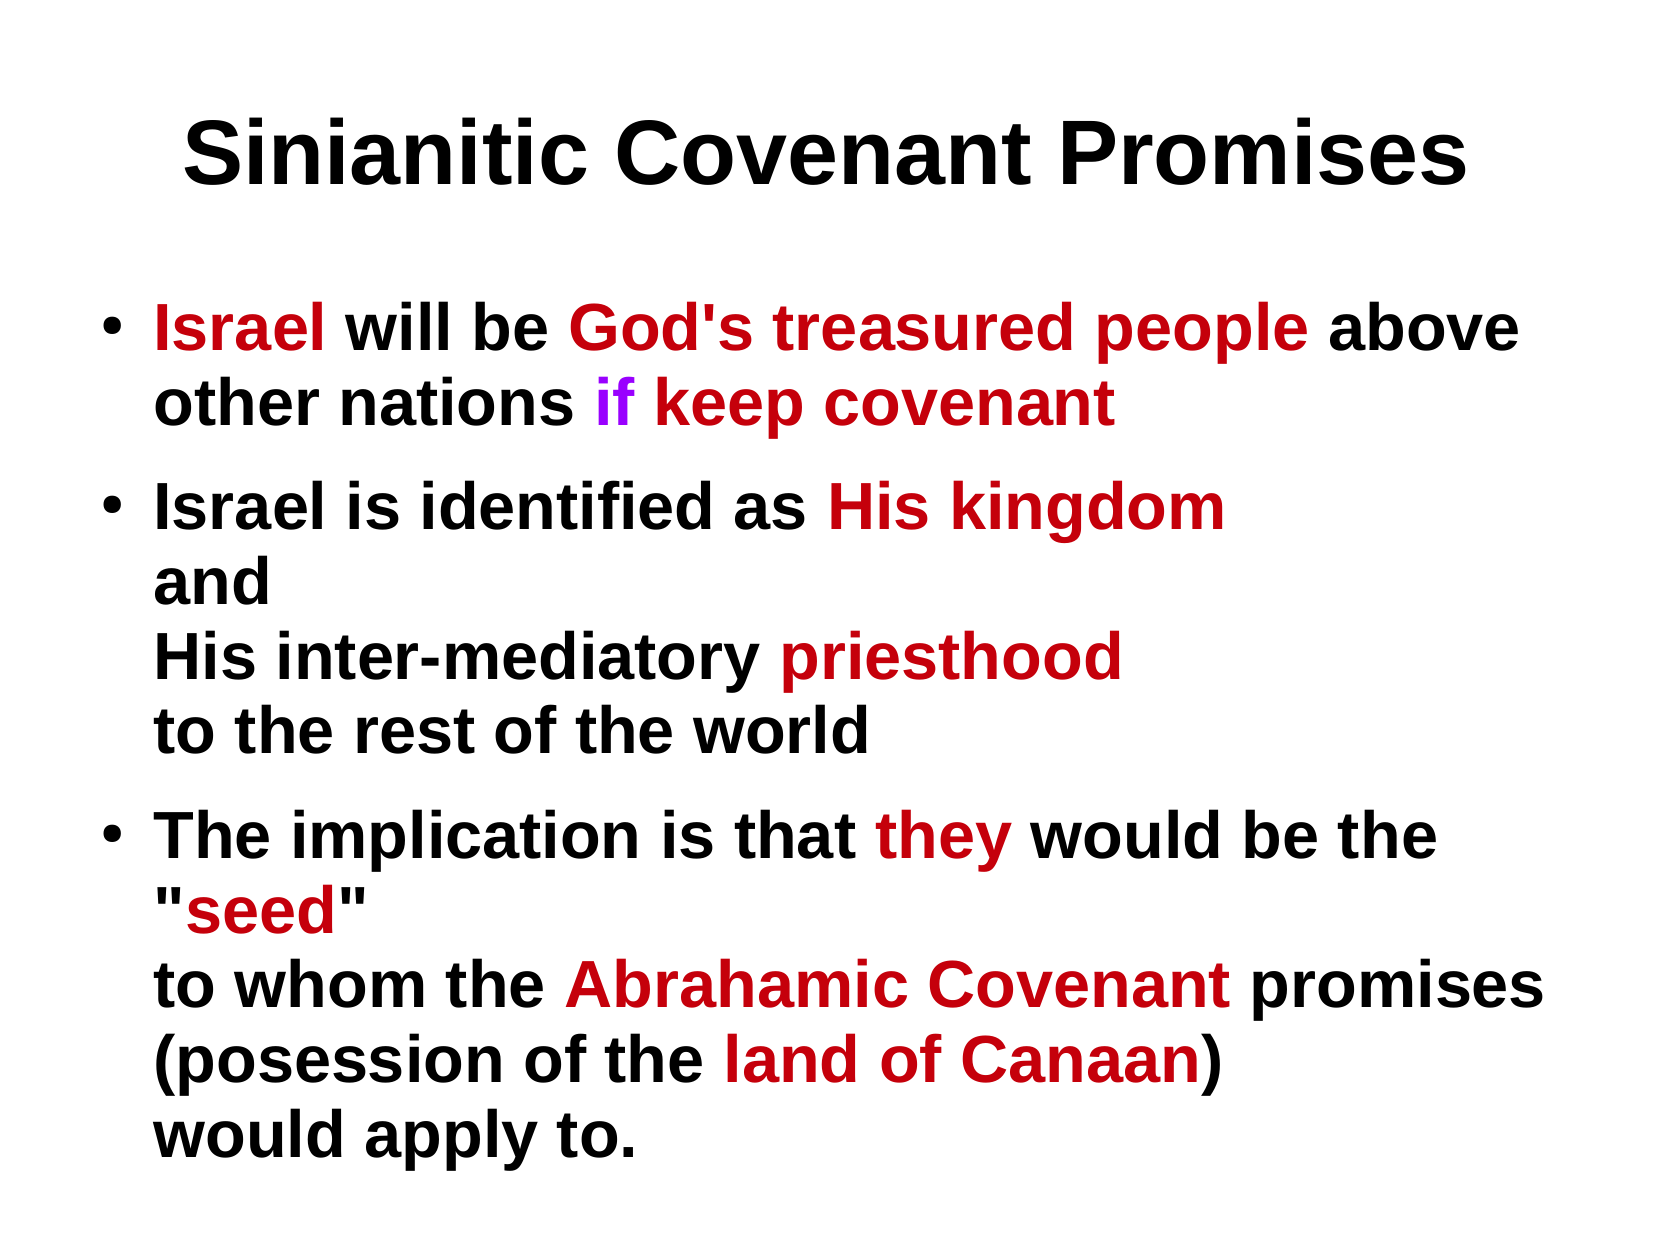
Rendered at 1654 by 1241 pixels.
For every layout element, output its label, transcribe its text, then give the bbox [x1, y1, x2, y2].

title Sinianitic Covenant Promises [82, 49, 1571, 257]
list Israel will be God's treasured people above other nations if keep covenant Israel is identified as His kingdom and His inter-mediatory priesthood to the rest of the world The implication is that they would be the "seed" to whom the Abrahamic Covenant promises (posession of the land of Canaan) would apply to. [82, 290, 1571, 1172]
